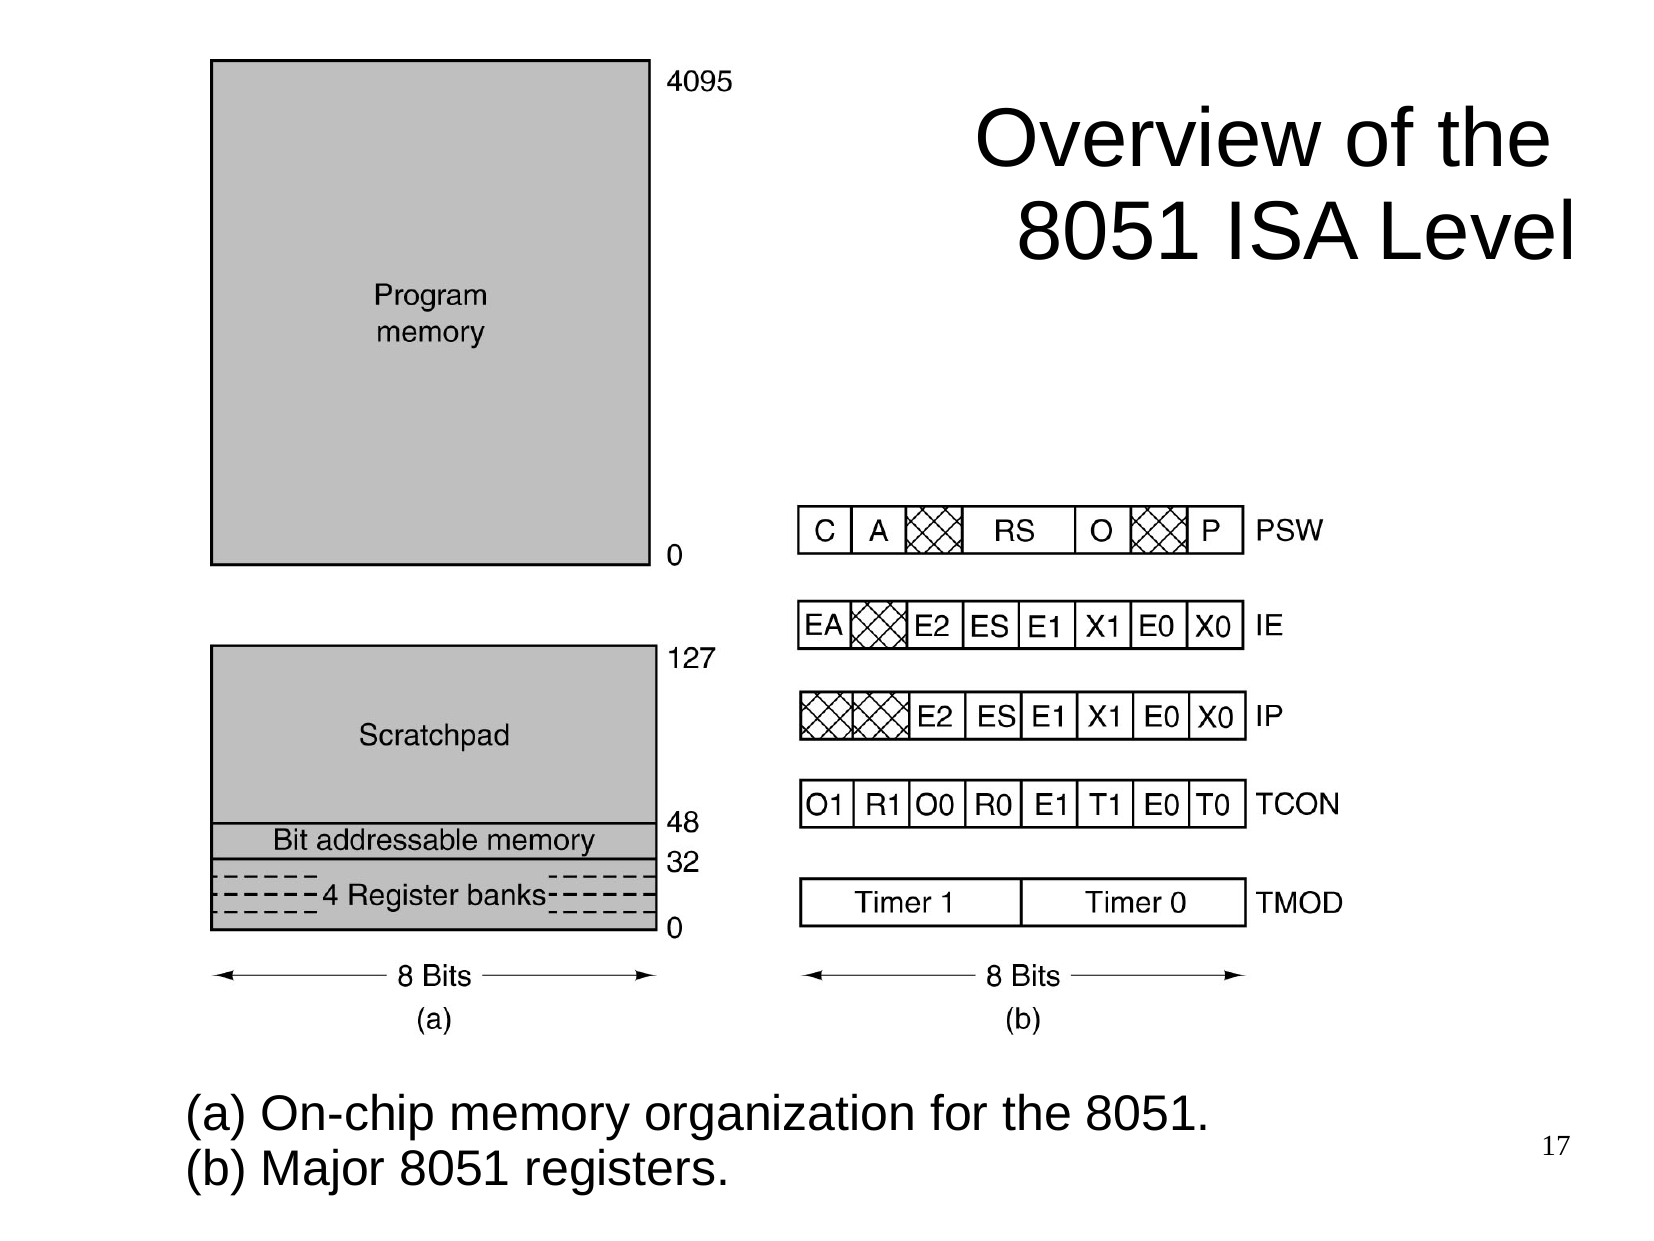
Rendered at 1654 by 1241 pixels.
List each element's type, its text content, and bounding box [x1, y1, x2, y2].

text_box (a) On-chip memory organization for the 8051. (b) Major 8051 registers. [170, 1077, 1241, 1205]
text_box Overview of the 8051 ISA Level [960, 84, 1592, 286]
picture [210, 59, 1343, 1036]
